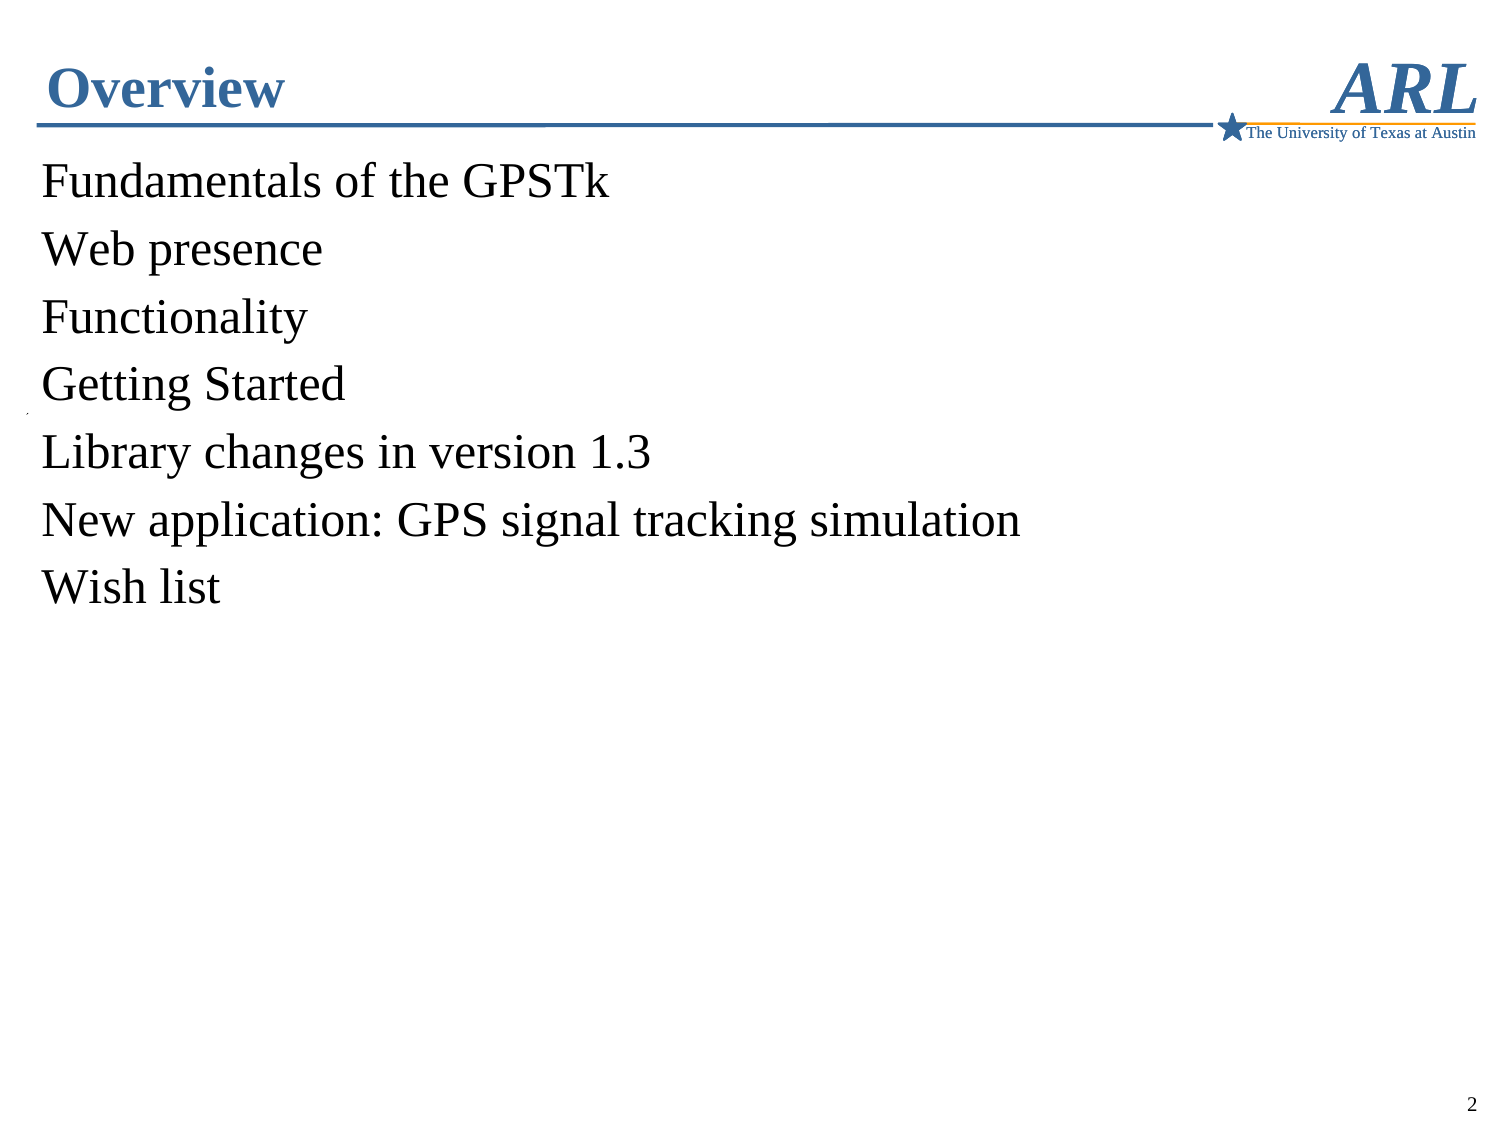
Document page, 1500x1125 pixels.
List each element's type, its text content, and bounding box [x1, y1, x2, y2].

list Fundamentals of the GPSTk Web presence Functionality Getting Started Library changes in version 1.3 New application: GPS signal tracking simulation Wish list [26, 145, 1471, 1105]
title Overview [31, 7, 1299, 125]
